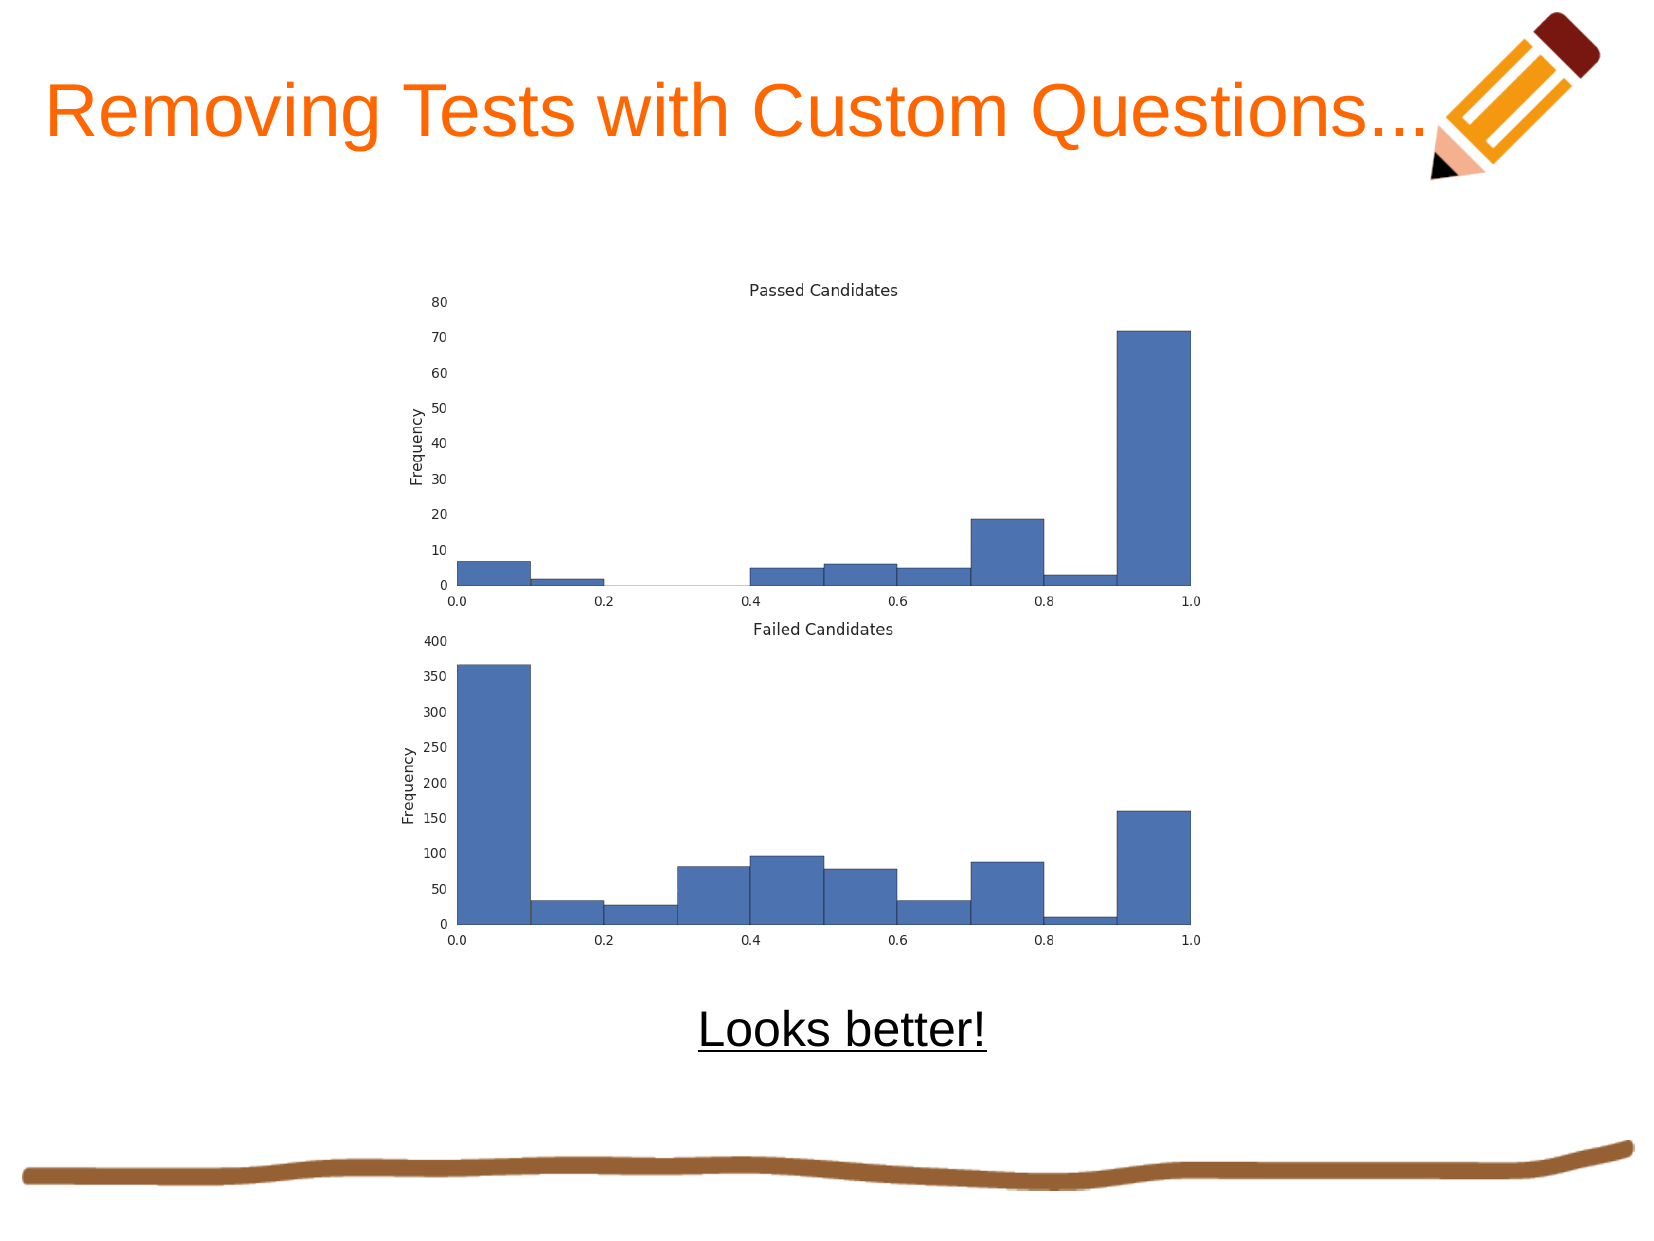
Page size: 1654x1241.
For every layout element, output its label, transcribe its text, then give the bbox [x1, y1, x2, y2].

text_box Looks better! [682, 1002, 1005, 1065]
picture [22, 1140, 1635, 1191]
picture [1430, 12, 1601, 181]
title Removing Tests with Custom Questions... [0, 49, 1483, 172]
picture [338, 225, 1285, 1002]
